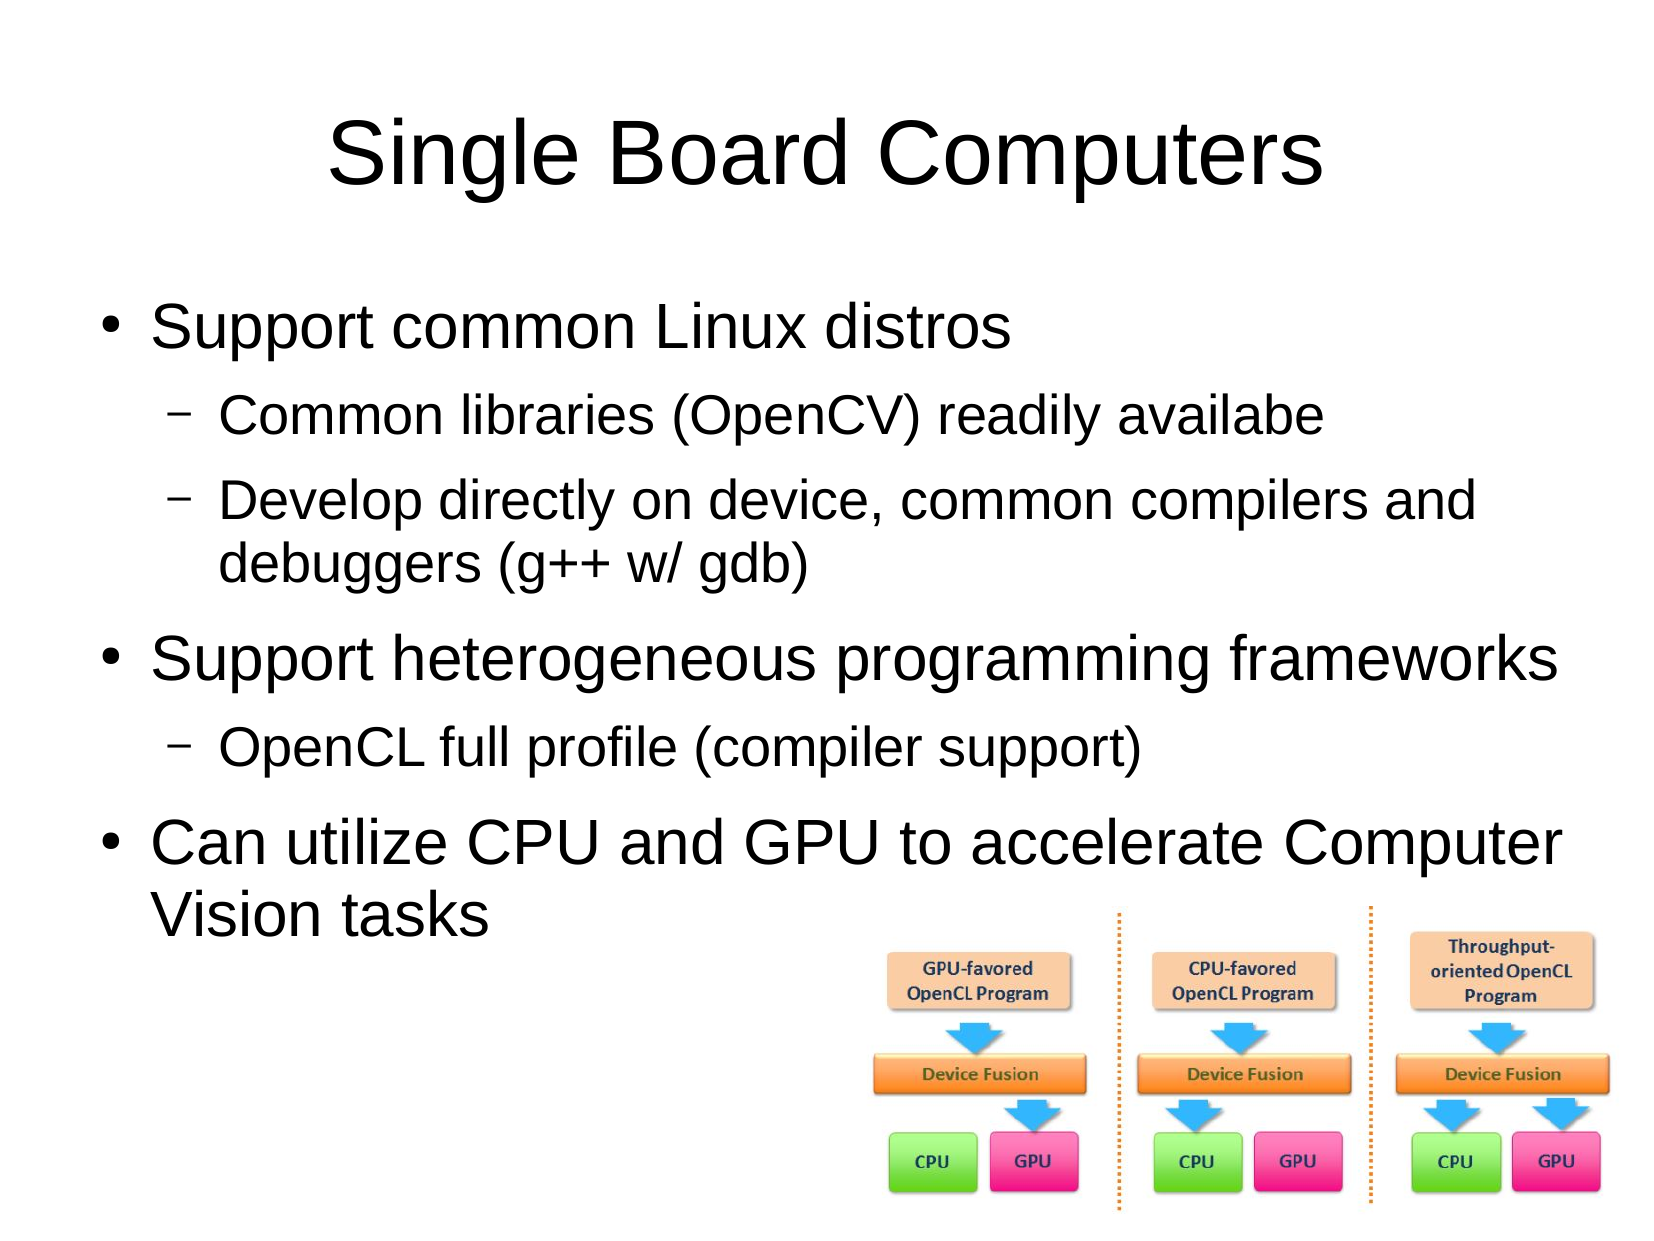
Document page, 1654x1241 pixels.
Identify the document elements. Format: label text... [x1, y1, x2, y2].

picture [851, 906, 1621, 1216]
list Support common Linux distros Common libraries (OpenCV) readily availabe Develop directly on device, common compilers and debuggers (g++ w/ gdb) Support heterogeneous programming frameworks OpenCL full profile (compiler support) Can utilize CPU and GPU to accelerate Computer Vision tasks [82, 290, 1571, 1010]
title Single Board Computers [82, 49, 1571, 257]
